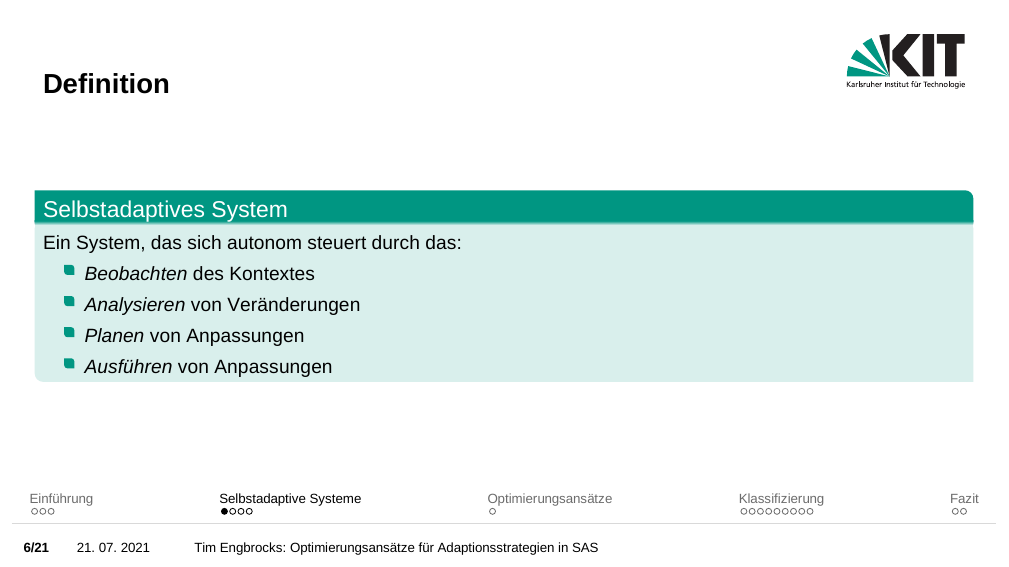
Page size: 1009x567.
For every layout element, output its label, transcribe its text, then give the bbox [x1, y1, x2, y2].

text_box 21. 07. 2021 [76, 540, 150, 554]
text_box [885, 81, 909, 88]
text_box [923, 81, 948, 88]
text_box Selbstadaptives System [43, 196, 289, 220]
text_box [911, 81, 922, 88]
text_box [922, 34, 935, 77]
text_box Tim Engbrocks: Optimierungsansätze für Adaptionsstrategien in SAS [194, 540, 599, 554]
text_box Planen von Anpassungen [84, 325, 301, 348]
text_box [892, 34, 921, 77]
text_box [871, 81, 882, 88]
text_box [221, 508, 228, 515]
text_box Selbstadaptive Systeme [219, 491, 362, 505]
text_box [34, 221, 974, 382]
text_box [949, 81, 966, 89]
text_box [846, 81, 870, 88]
text_box [936, 34, 965, 77]
text_box [879, 34, 890, 77]
text_box Ein System, das sich autonom steuert durch das: [43, 231, 455, 251]
text_box 6/21 [23, 540, 50, 554]
text_box Analysieren von Veränderungen [84, 294, 355, 317]
text_box Einführung [29, 491, 94, 505]
text_box Beobachten des Kontextes [84, 262, 311, 286]
text_box Klassifizierung [738, 491, 825, 505]
text_box Fazit [950, 491, 980, 505]
text_box Ausführen von Anpassungen [84, 356, 328, 379]
text_box Definition [43, 68, 170, 97]
text_box Optimierungsansätze [487, 491, 613, 505]
